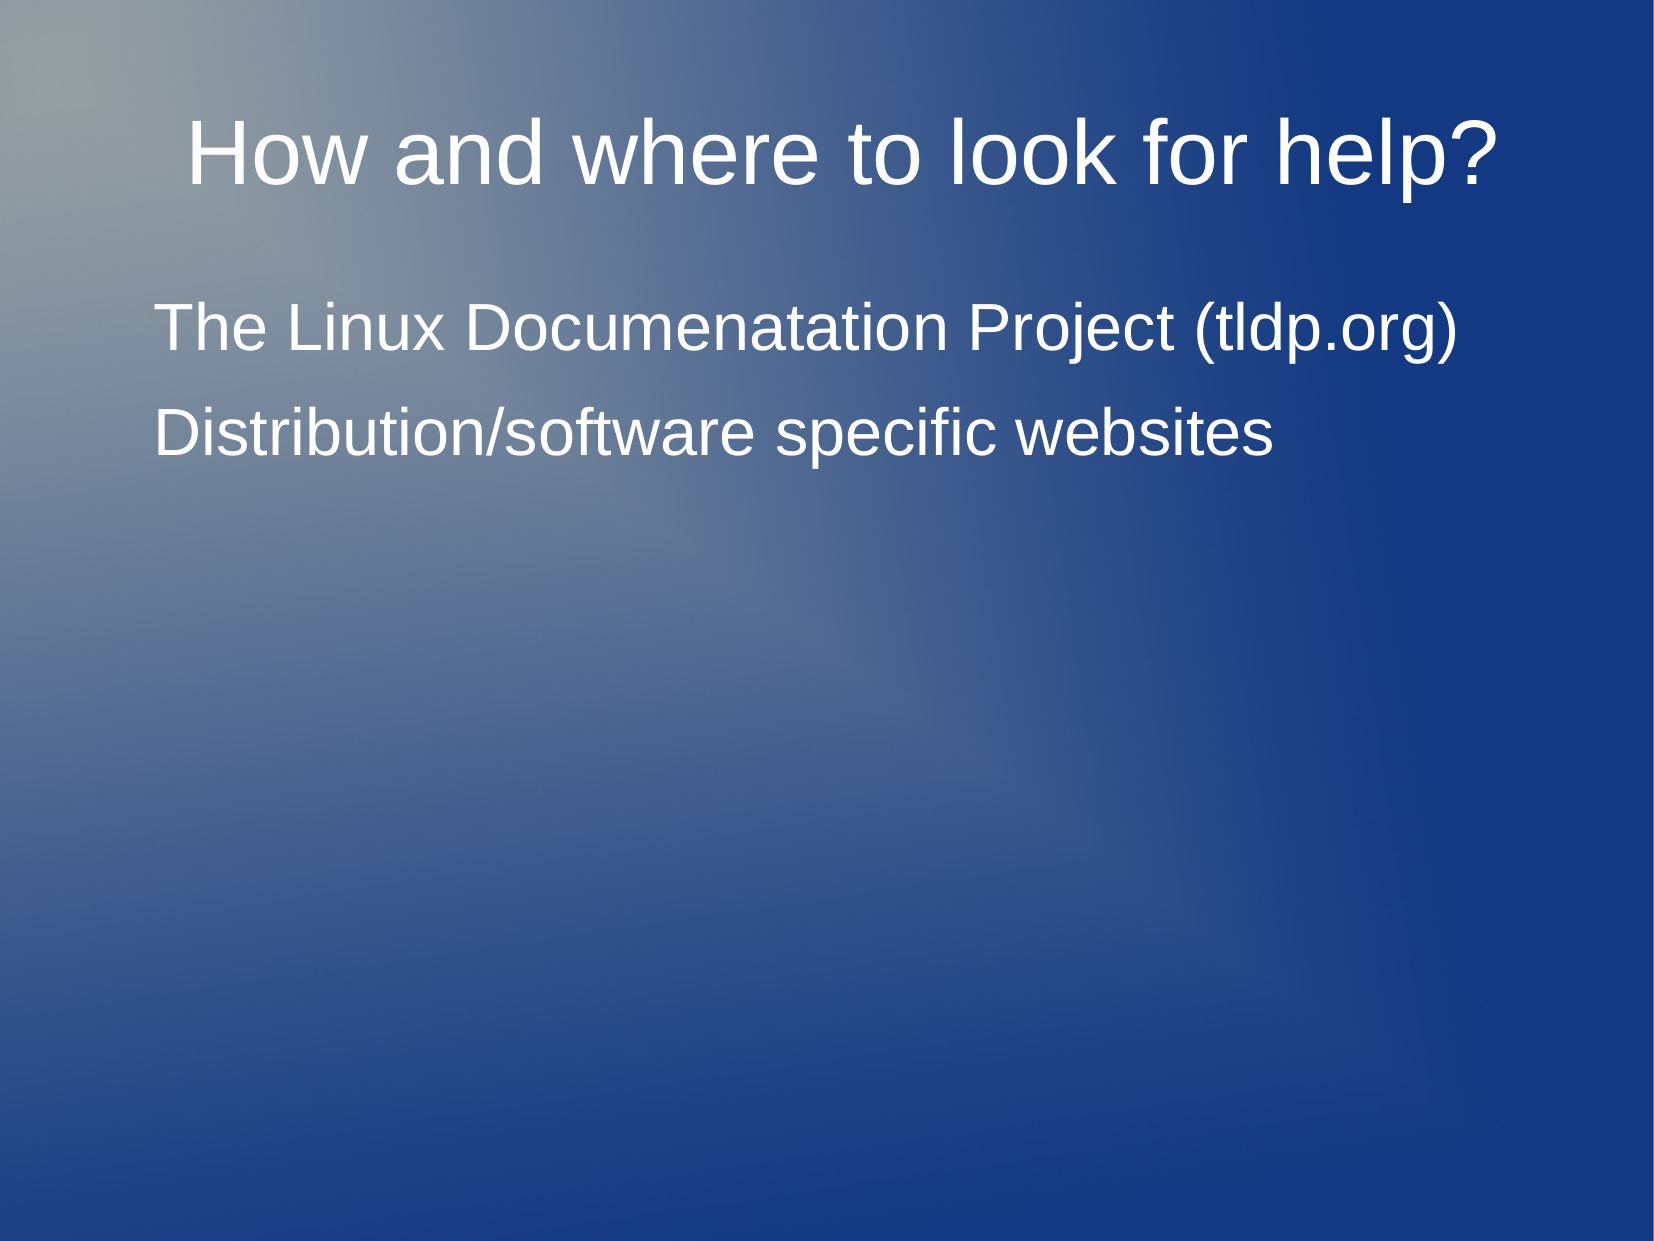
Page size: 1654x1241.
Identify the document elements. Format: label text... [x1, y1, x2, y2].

title How and where to look for help? [82, 56, 1571, 250]
picture [0, 0, 1654, 1241]
list The Linux Documenatation Project (tldp.org) Distribution/software specific websites [82, 290, 1571, 1094]
